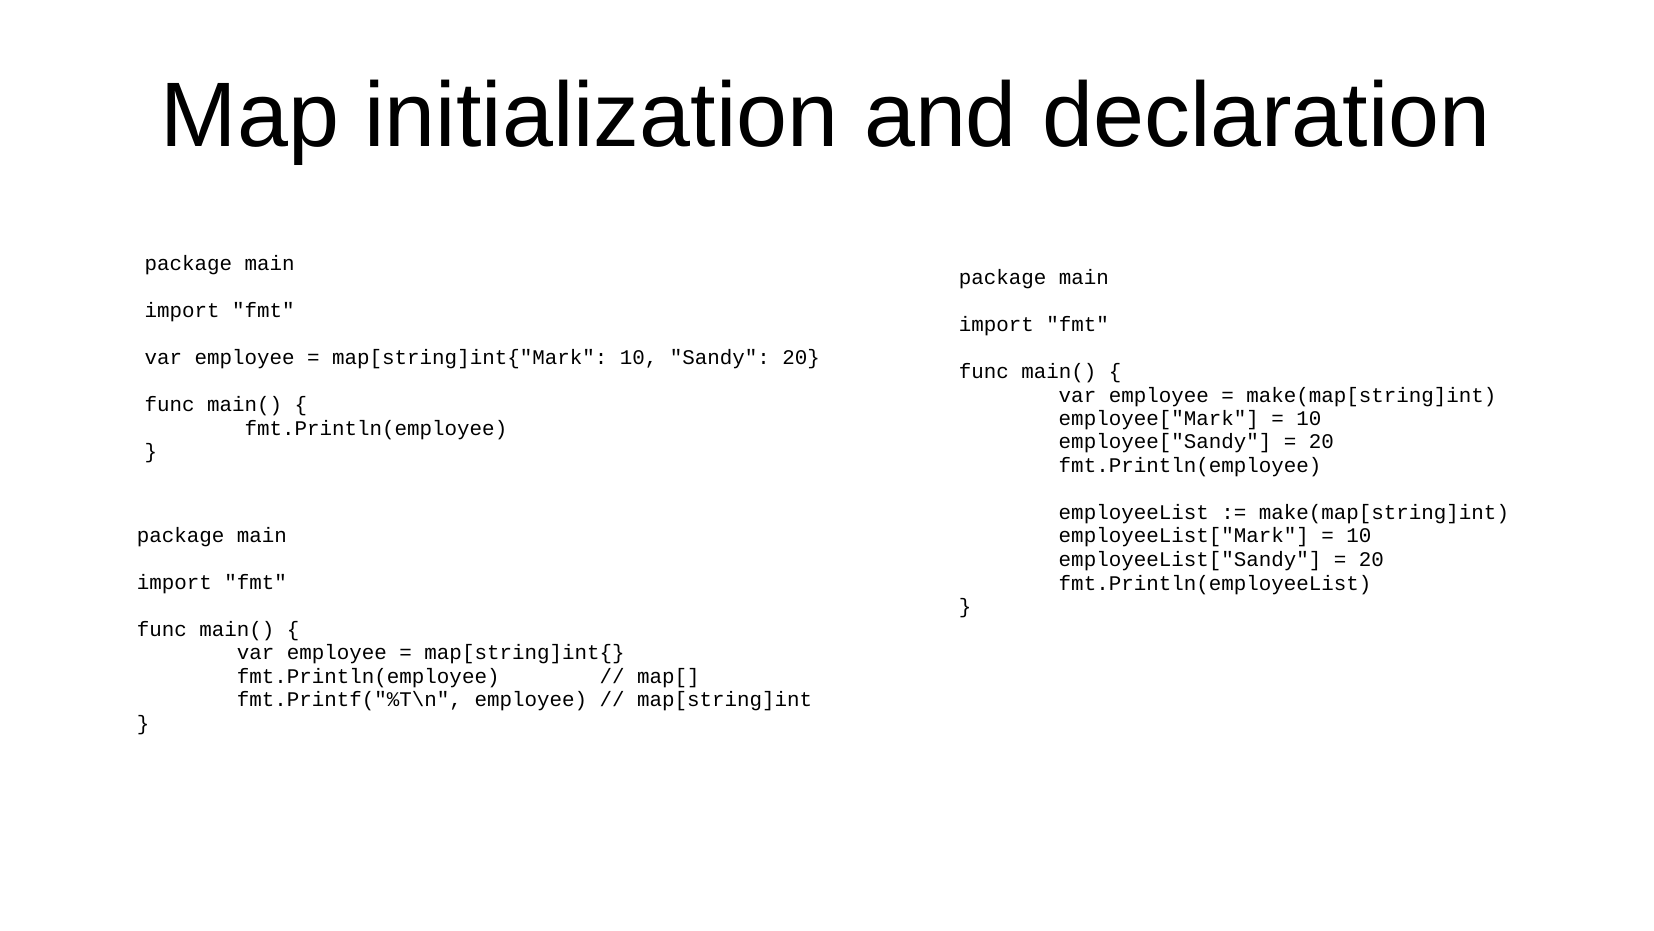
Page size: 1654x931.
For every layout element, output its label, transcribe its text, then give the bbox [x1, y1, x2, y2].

text_box package main import "fmt" func main() { var employee = map[string]int{} fmt.Println(employee) // map[] fmt.Printf("%T\n", employee) // map[string]int } [122, 517, 827, 745]
title Map initialization and declaration [82, 37, 1571, 193]
text_box package main import "fmt" func main() { var employee = make(map[string]int) employee["Mark"] = 10 employee["Sandy"] = 20 fmt.Println(employee) employeeList := make(map[string]int) employeeList["Mark"] = 10 employeeList["Sandy"] = 20 fmt.Println(employeeList) } [943, 259, 1524, 721]
text_box package main import "fmt" var employee = map[string]int{"Mark": 10, "Sandy": 20} func main() { fmt.Println(employee) } [129, 246, 835, 473]
